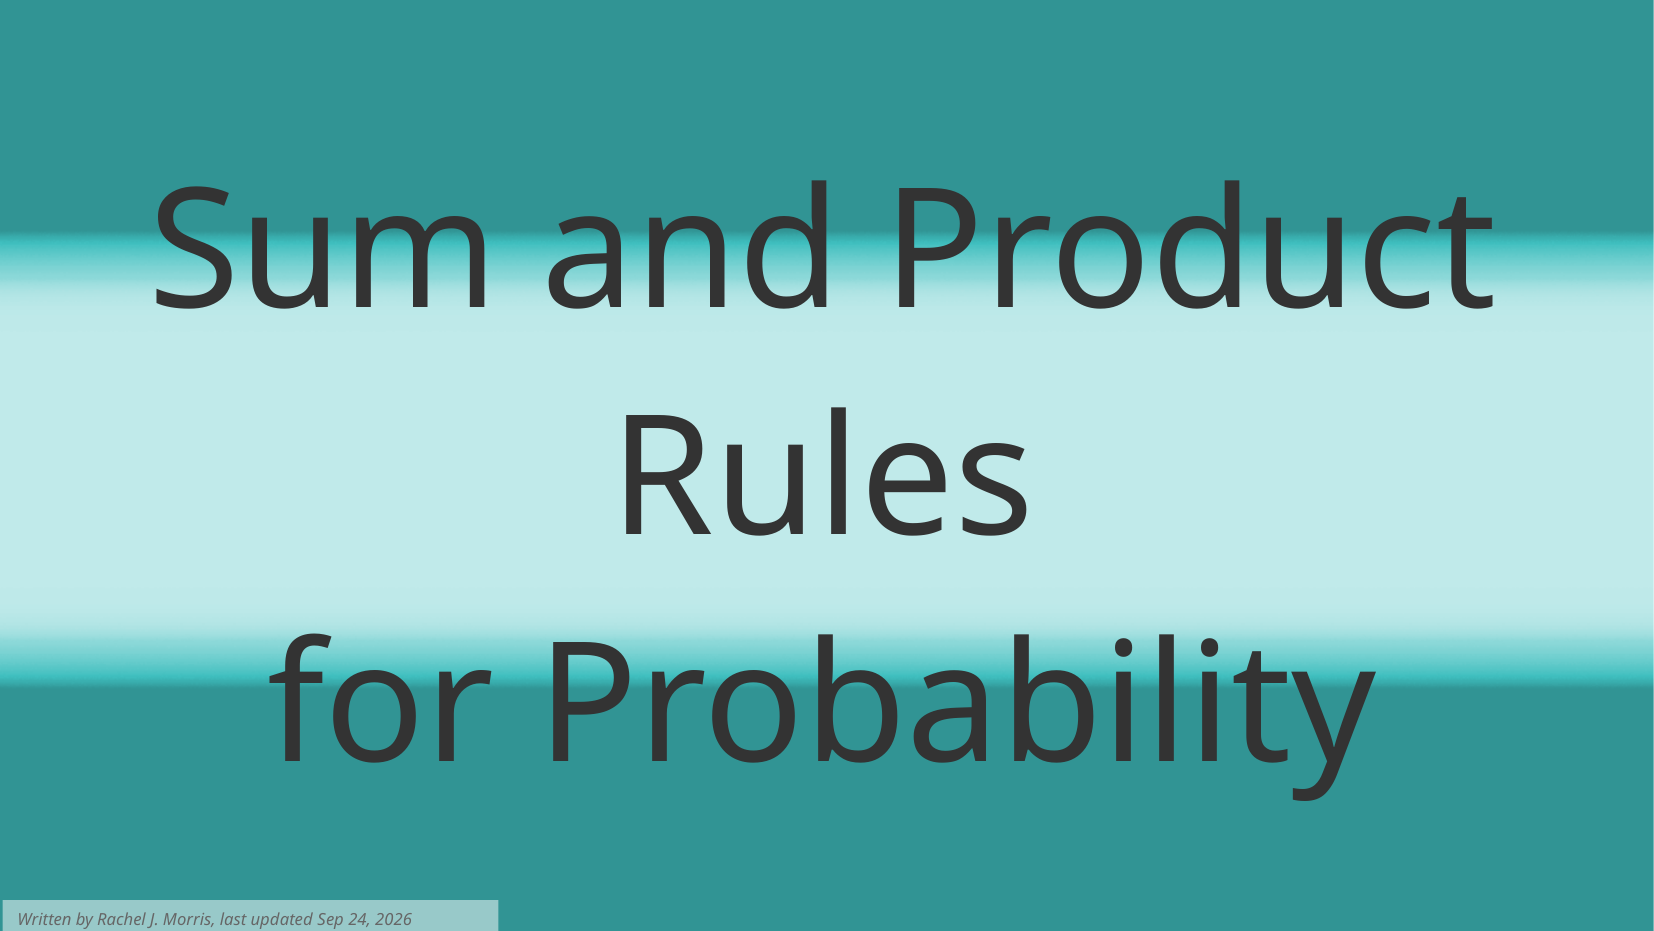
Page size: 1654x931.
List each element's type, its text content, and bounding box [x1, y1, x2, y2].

text_box Written by Rachel J. Morris, last updated Feb 20, 2018 [2, 900, 499, 931]
title Sum and Product Rules for Probability [64, 60, 1582, 879]
picture [0, 0, 1654, 931]
